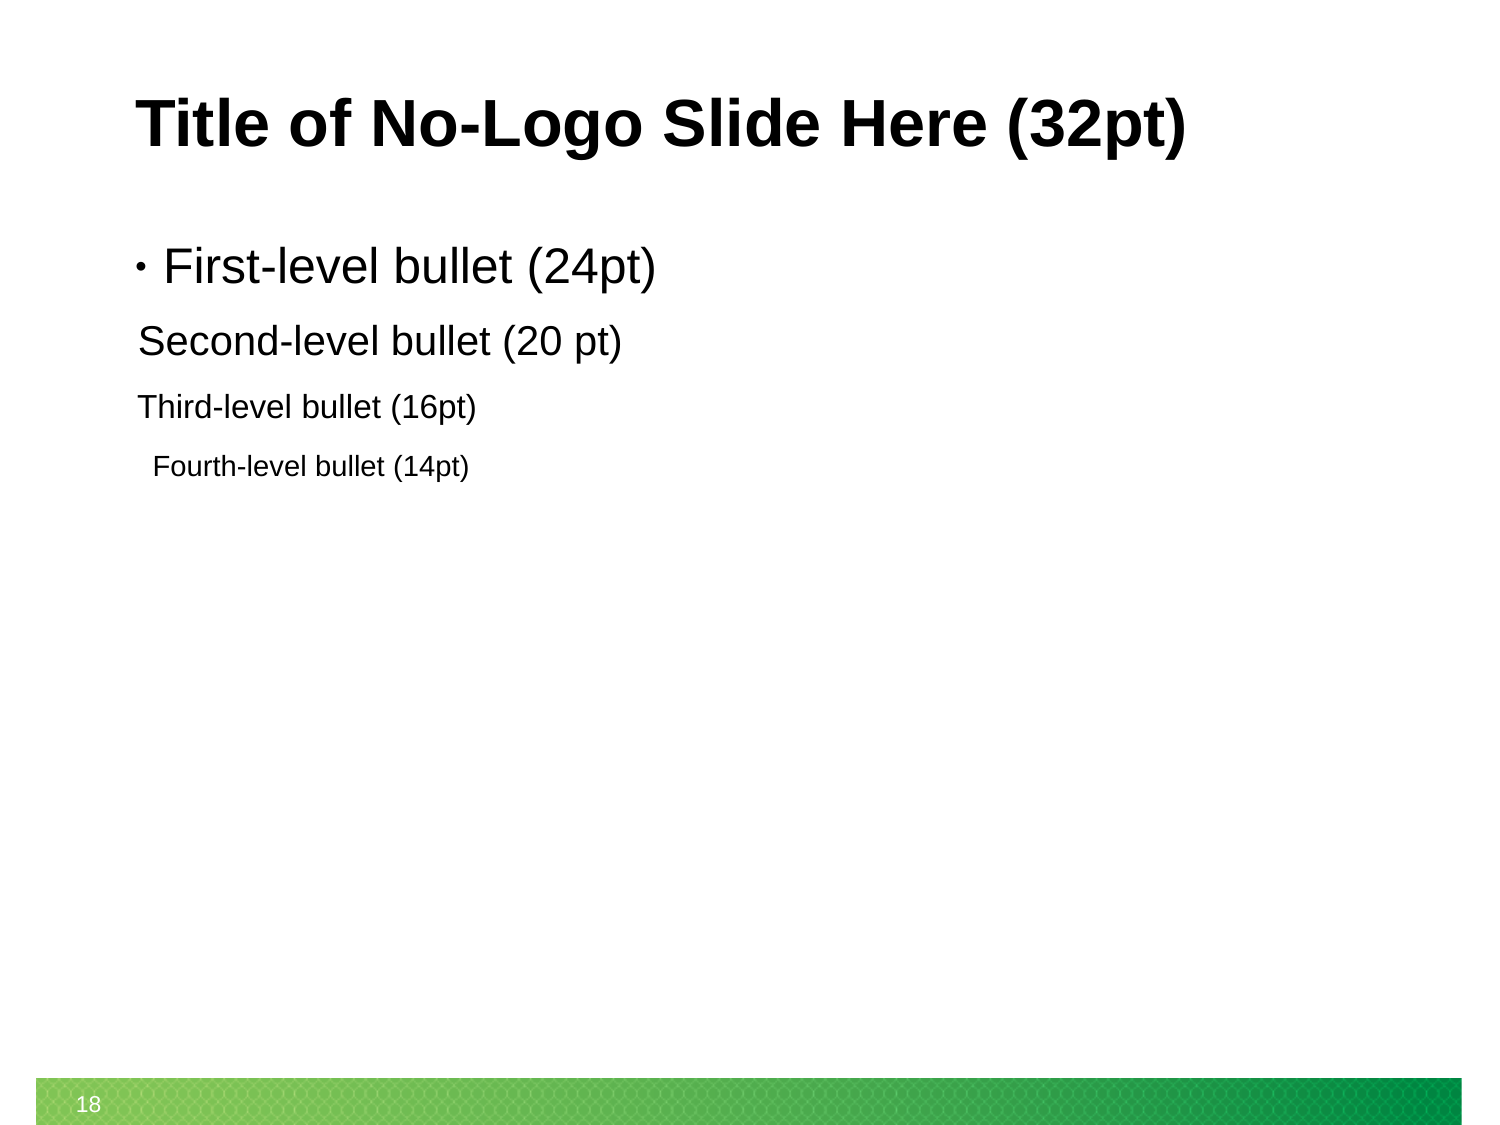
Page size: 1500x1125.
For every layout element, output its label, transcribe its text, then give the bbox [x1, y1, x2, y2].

picture [36, 1078, 1462, 1125]
title Title of No-Logo Slide Here (32pt) [135, 41, 1372, 204]
list First-level bullet (24pt) Second-level bullet (20 pt) Third-level bullet (16pt) Fourth-level bullet (14pt) [135, 238, 1372, 982]
